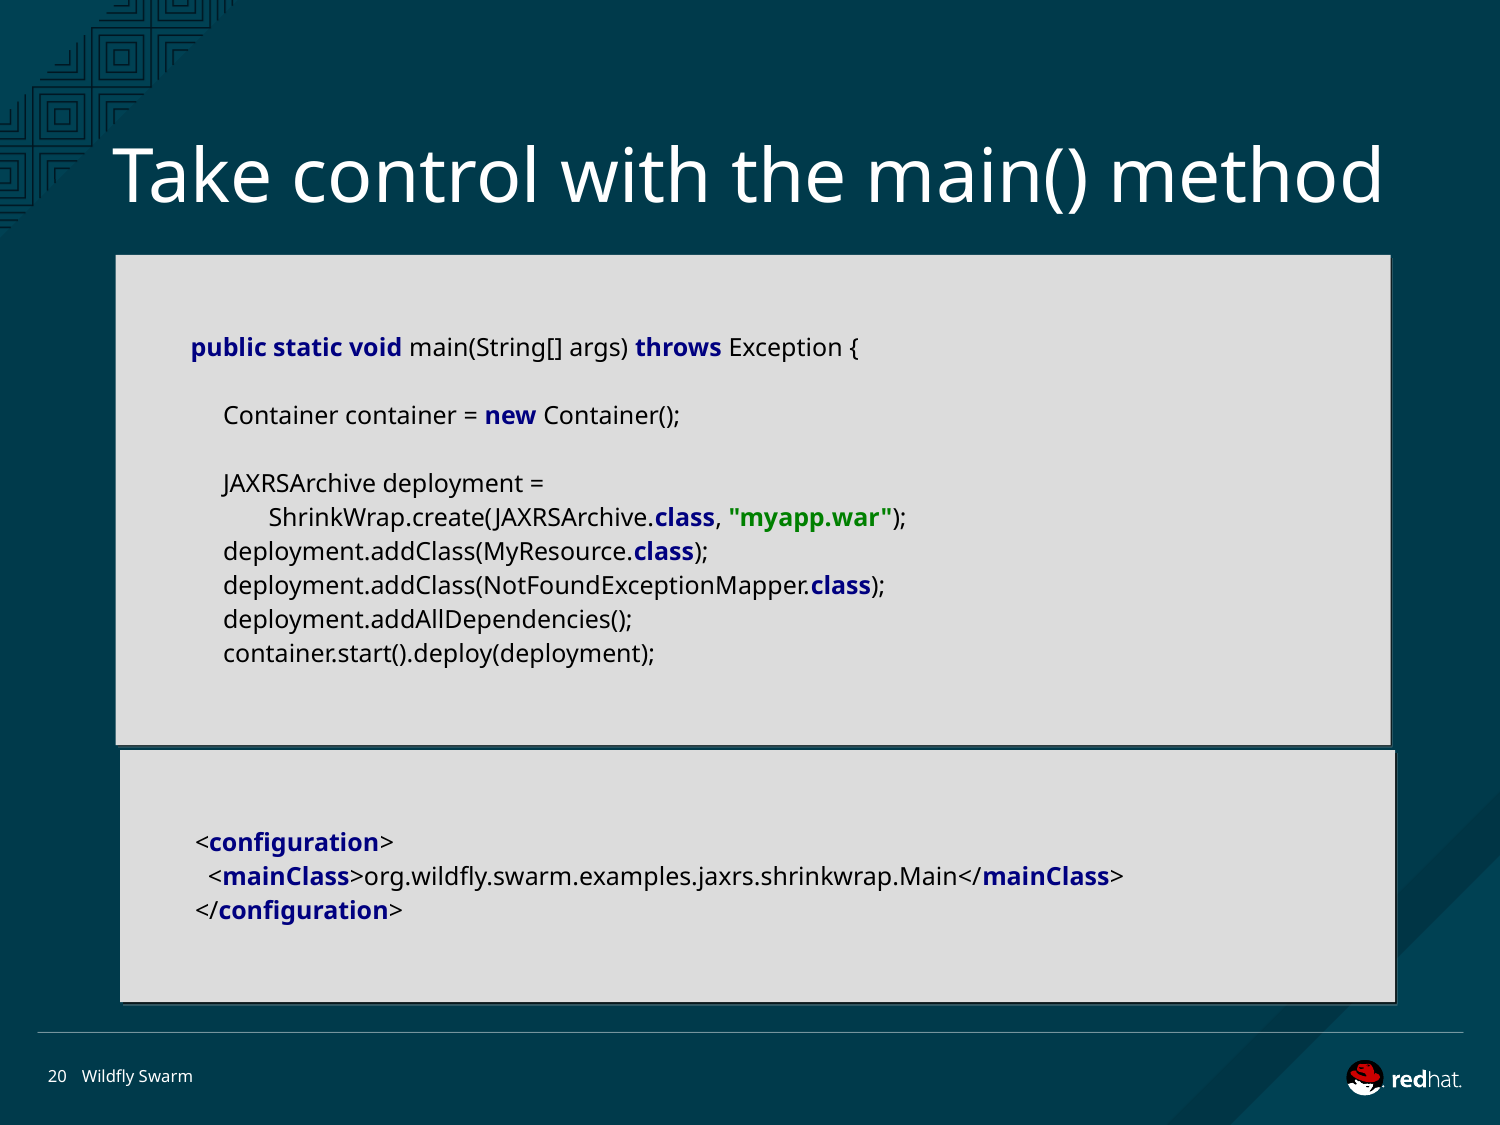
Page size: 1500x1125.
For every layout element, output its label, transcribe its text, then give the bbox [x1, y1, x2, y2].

text_box <configuration> <mainClass>org.wildfly.swarm.examples.jaxrs.shrinkwrap.Main</mainClass> </configuration> [120, 750, 1396, 988]
text_box public static void main(String[] args) throws Exception { Container container = new Container(); JAXRSArchive deployment = ShrinkWrap.create(JAXRSArchive.class, "myapp.war"); deployment.addClass(MyResource.class); deployment.addClass(NotFoundExceptionMapper.class); deployment.addAllDependencies(); container.start().deploy(deployment); [115, 254, 1391, 698]
title Take control with the main() method [112, 0, 1388, 225]
